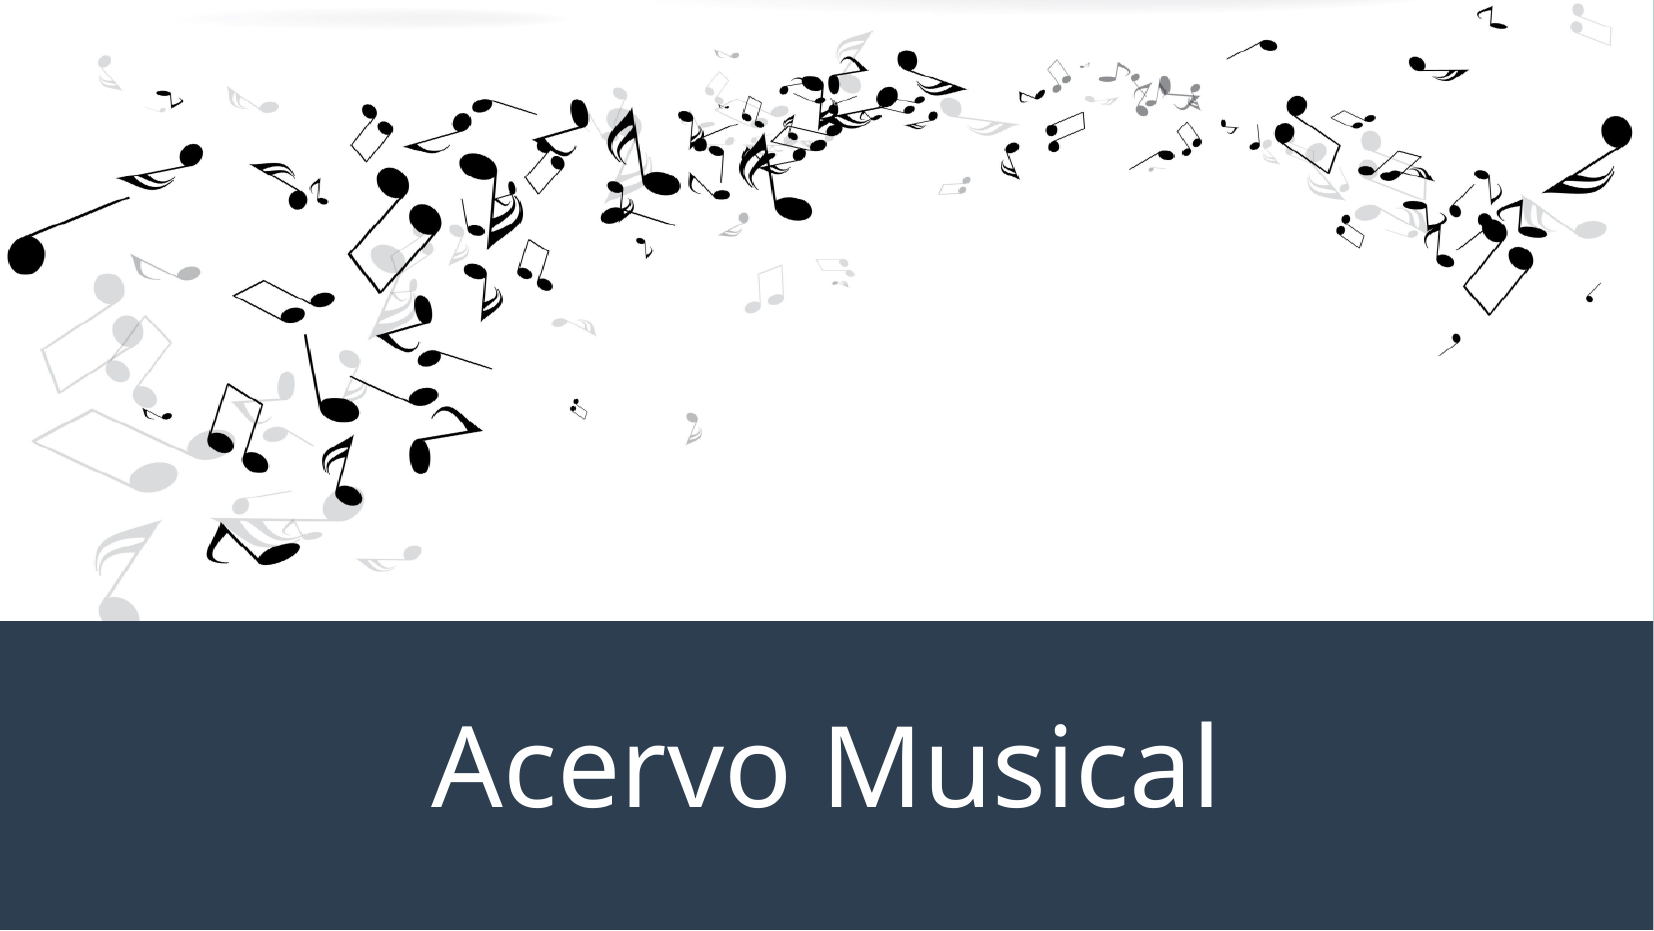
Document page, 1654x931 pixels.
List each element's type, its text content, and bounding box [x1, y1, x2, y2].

subtitle Acervo Musical [59, 642, 1595, 886]
picture [0, 0, 1654, 621]
